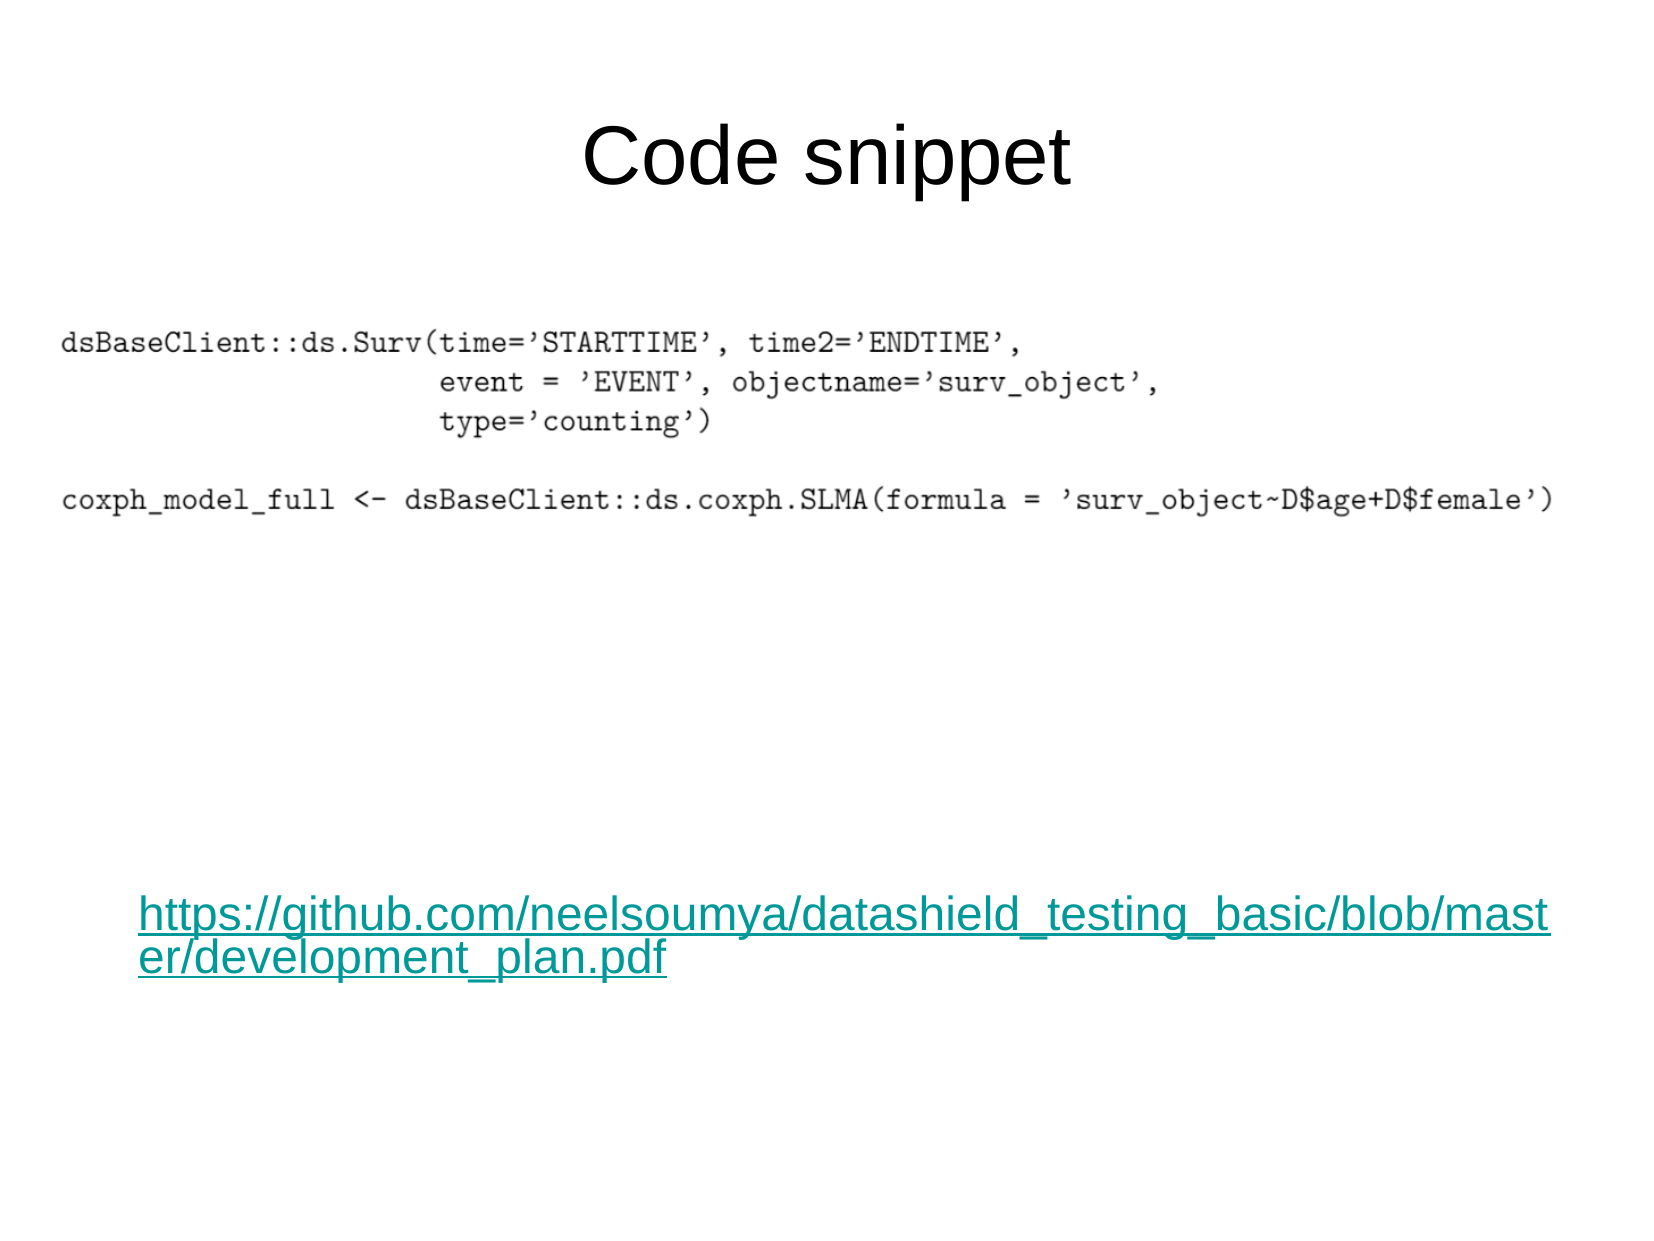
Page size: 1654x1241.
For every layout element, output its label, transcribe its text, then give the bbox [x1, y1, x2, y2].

text_box https://github.com/neelsoumya/datashield_testing_basic/blob/master/development_plan.pdf [48, 815, 1582, 1224]
title Code snippet [113, 37, 1540, 278]
picture [24, 302, 1629, 543]
